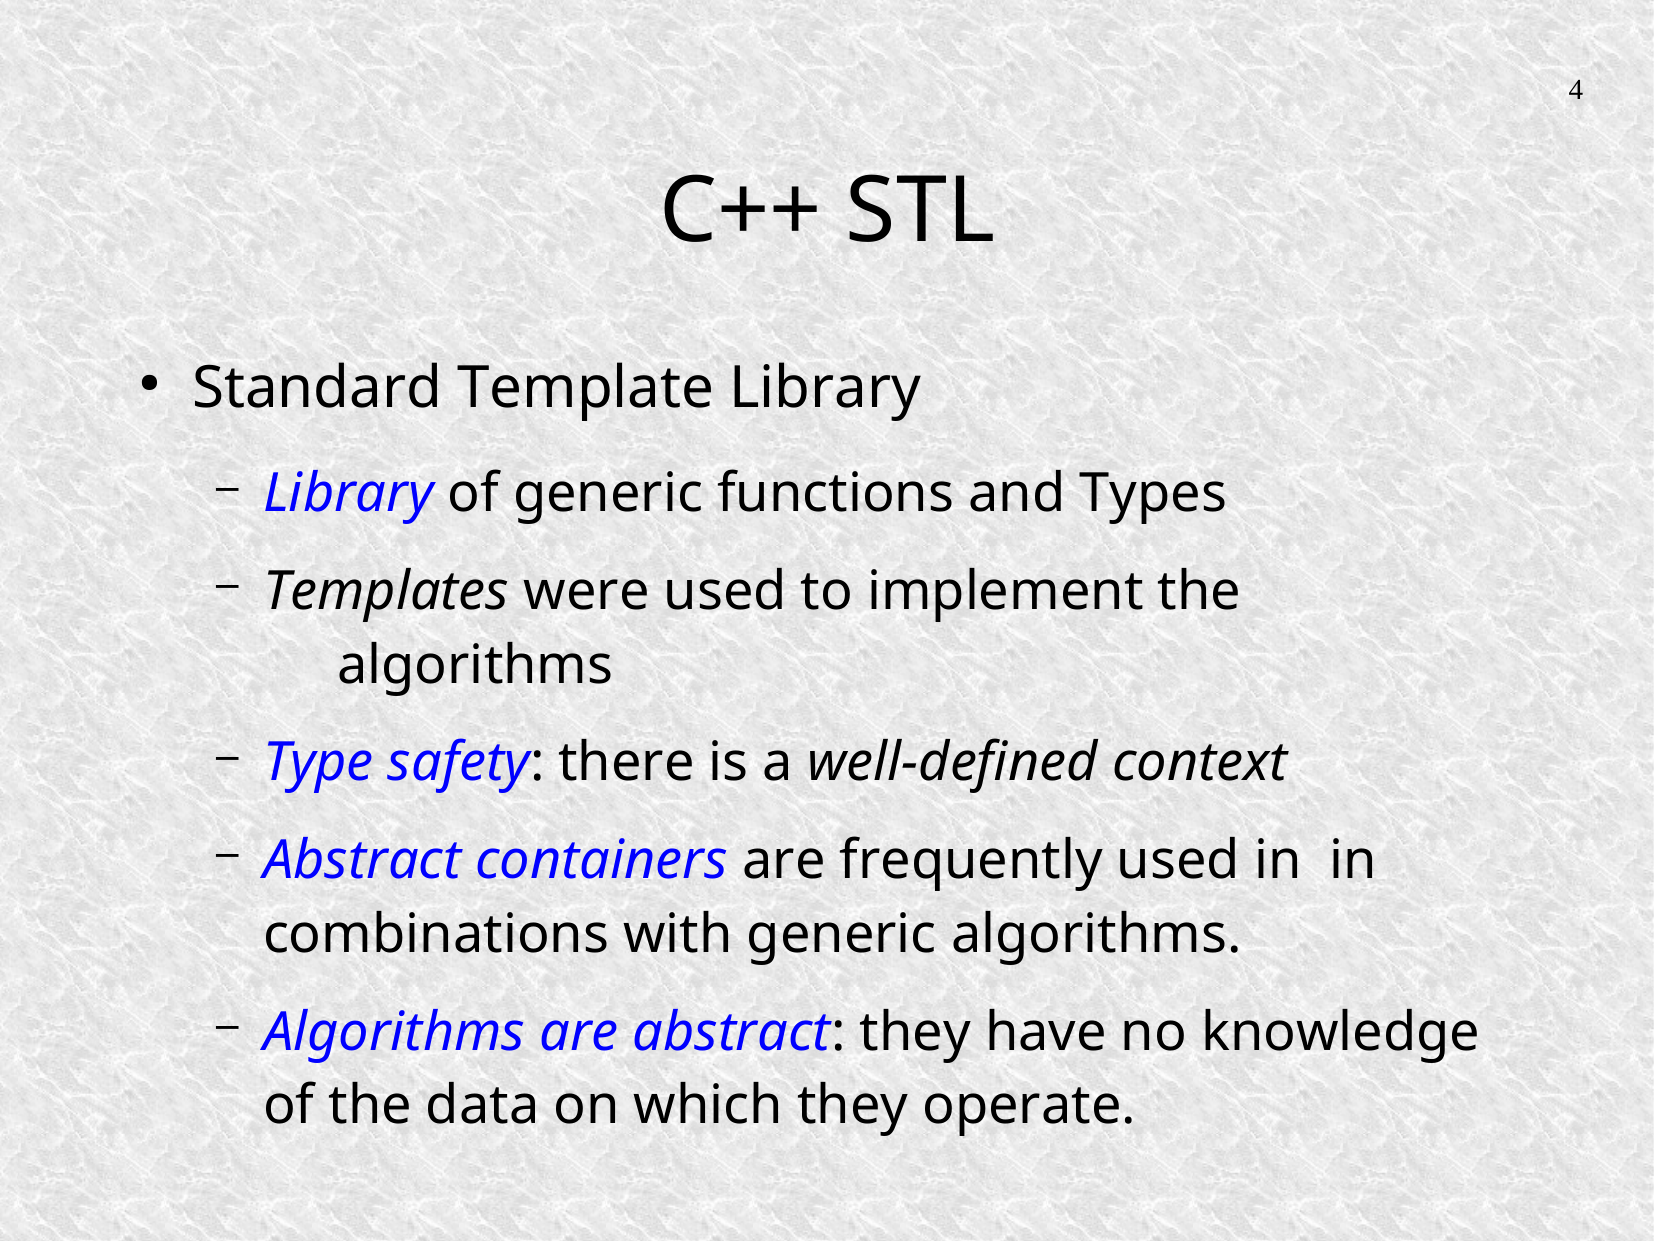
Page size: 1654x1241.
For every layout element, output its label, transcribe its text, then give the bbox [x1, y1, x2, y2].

picture [0, 0, 1654, 1241]
list Standard Template Library Library of generic functions and Types Templates were used to implement the algorithms Type safety: there is a well-defined context Abstract containers are frequently used in in combinations with generic algorithms. Algorithms are abstract: they have no knowledge of the data on which they operate. [121, 344, 1534, 1127]
title C++ STL [121, 102, 1534, 311]
